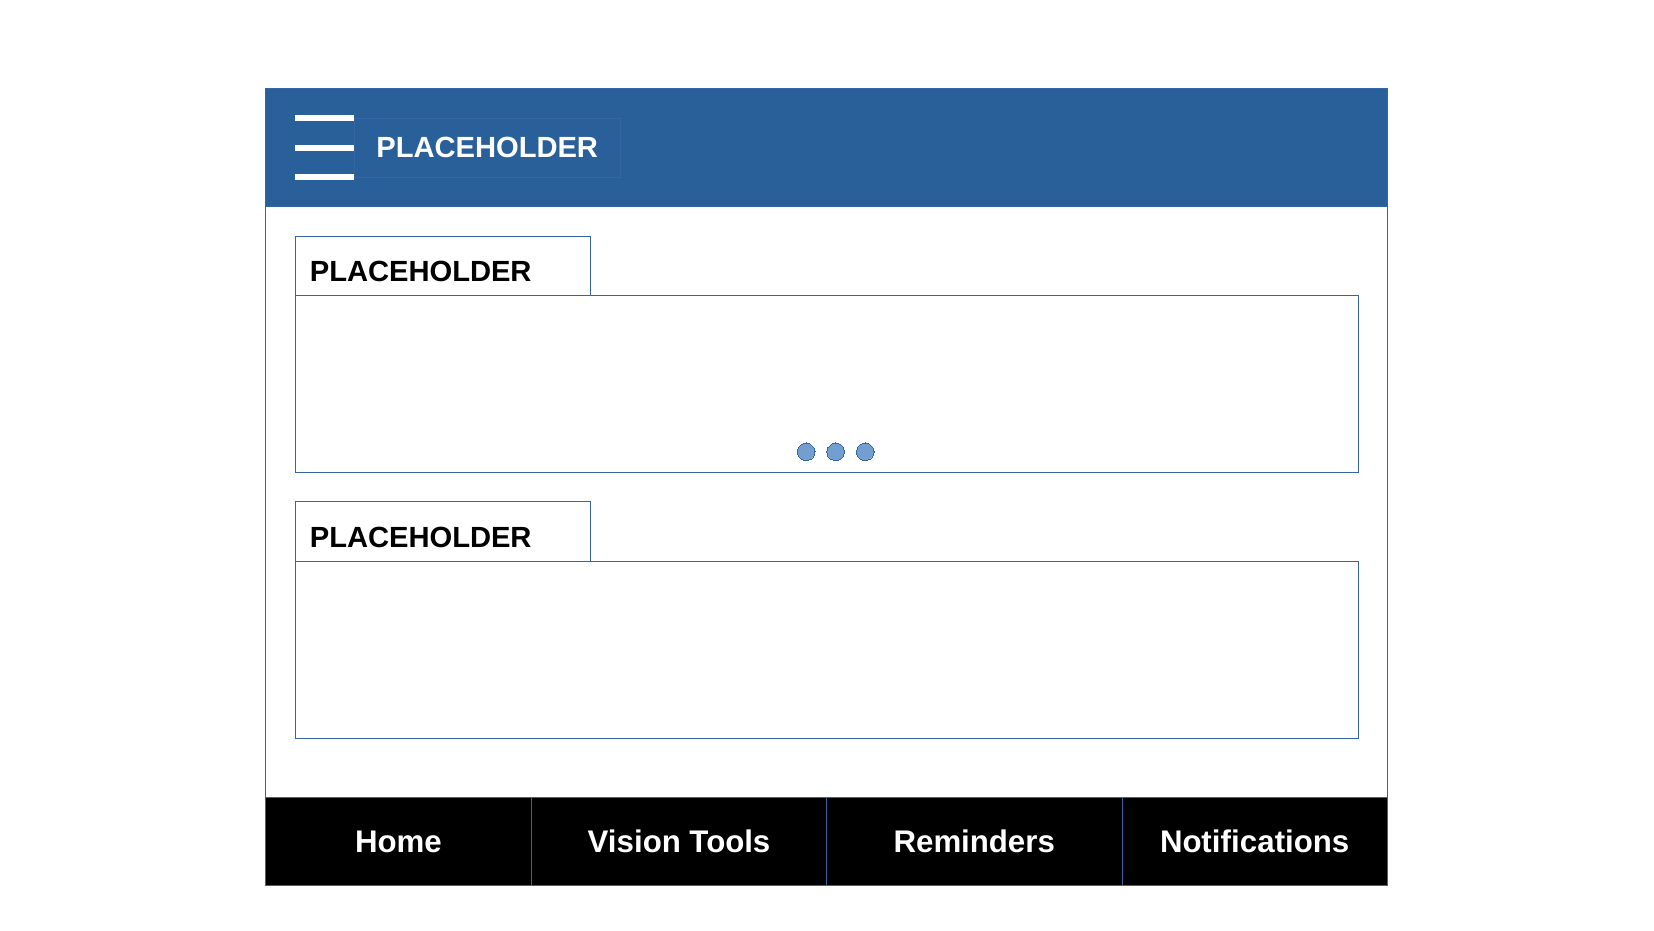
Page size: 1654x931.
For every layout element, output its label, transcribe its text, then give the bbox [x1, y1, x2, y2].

text_box Reminders [826, 797, 1122, 886]
text_box [265, 88, 1388, 797]
text_box Vision Tools [531, 797, 826, 886]
text_box Notifications [1122, 797, 1388, 886]
text_box PLACEHOLDER [354, 118, 621, 178]
text_box Home [265, 797, 531, 886]
text_box PLACEHOLDER [295, 501, 591, 562]
text_box PLACEHOLDER [295, 236, 591, 296]
